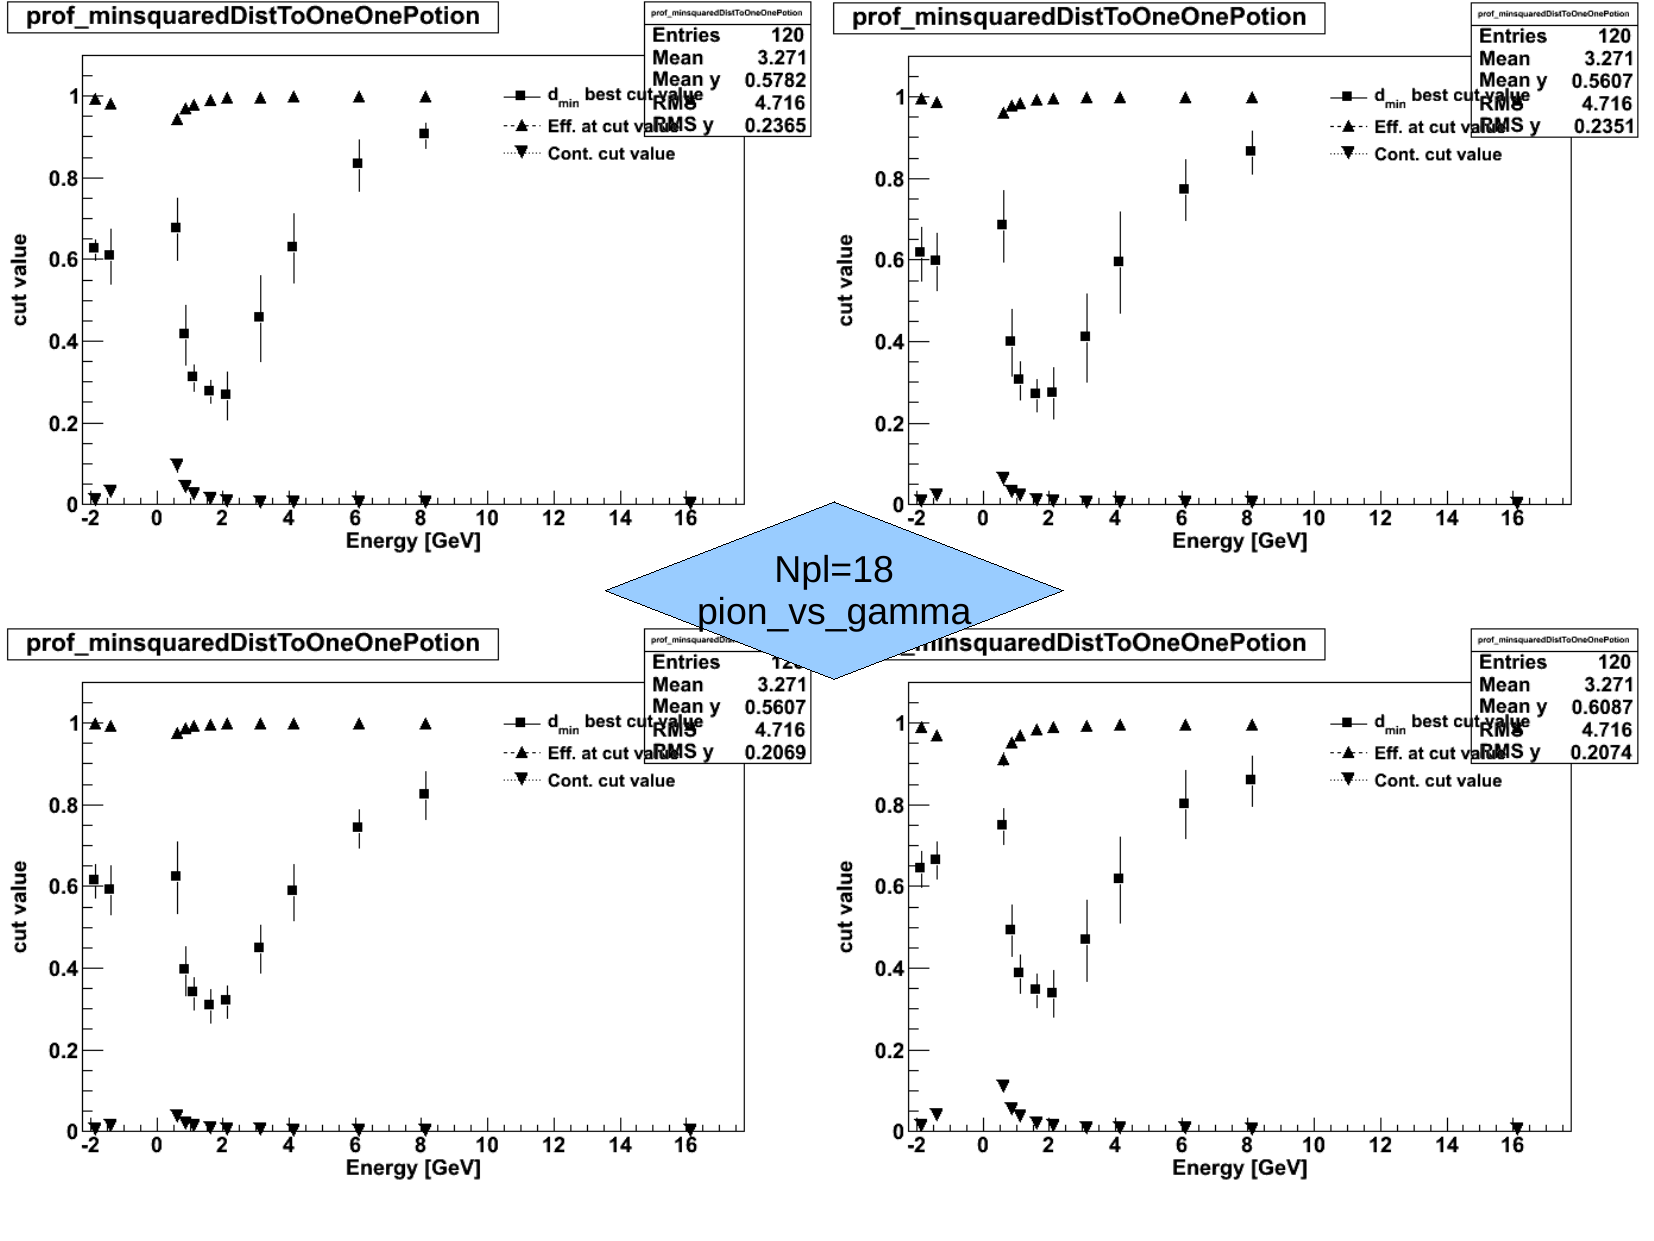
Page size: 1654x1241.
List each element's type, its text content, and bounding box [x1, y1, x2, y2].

picture [0, 0, 1654, 562]
text_box Npl=18 pion_vs_gamma [605, 501, 1064, 680]
picture [0, 626, 1654, 1188]
